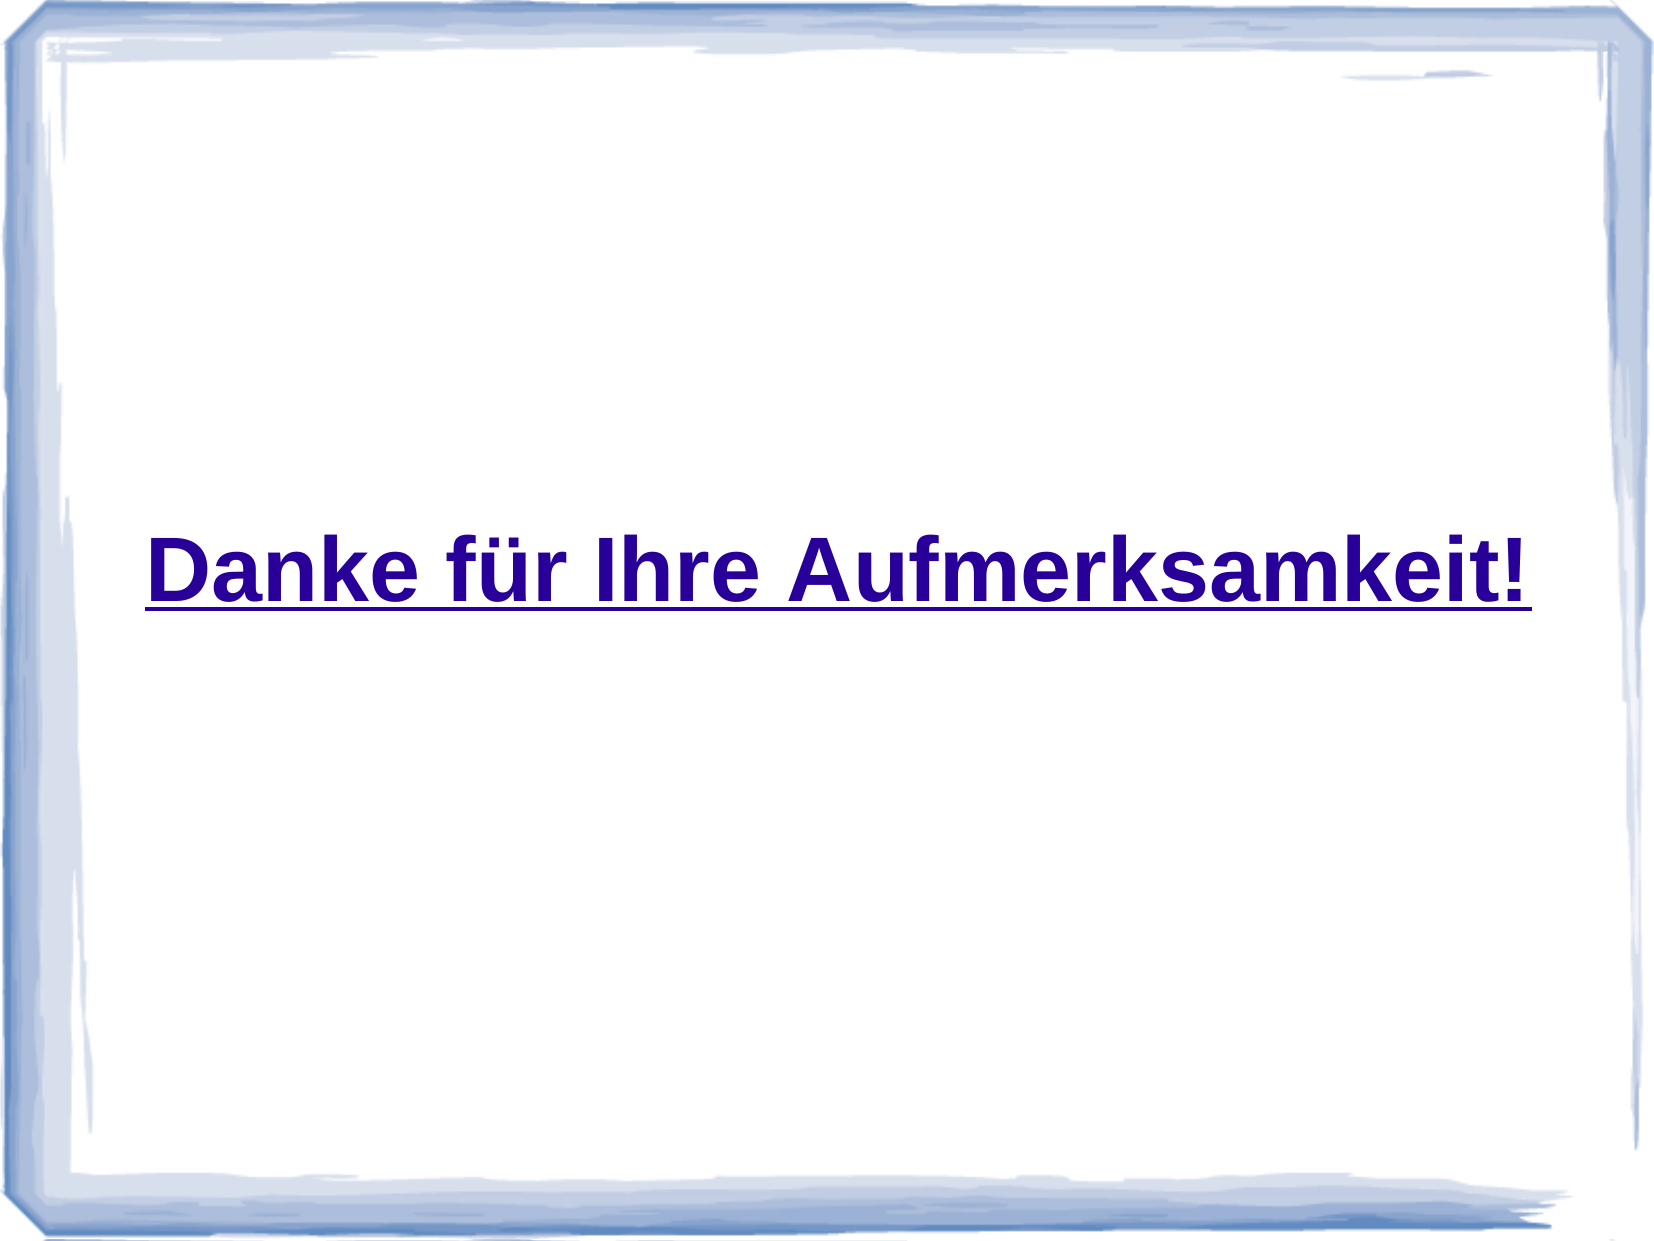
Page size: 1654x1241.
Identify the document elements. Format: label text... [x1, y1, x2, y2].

picture [0, 0, 1654, 1241]
title Danke für Ihre Aufmerksamkeit! [94, 466, 1583, 674]
